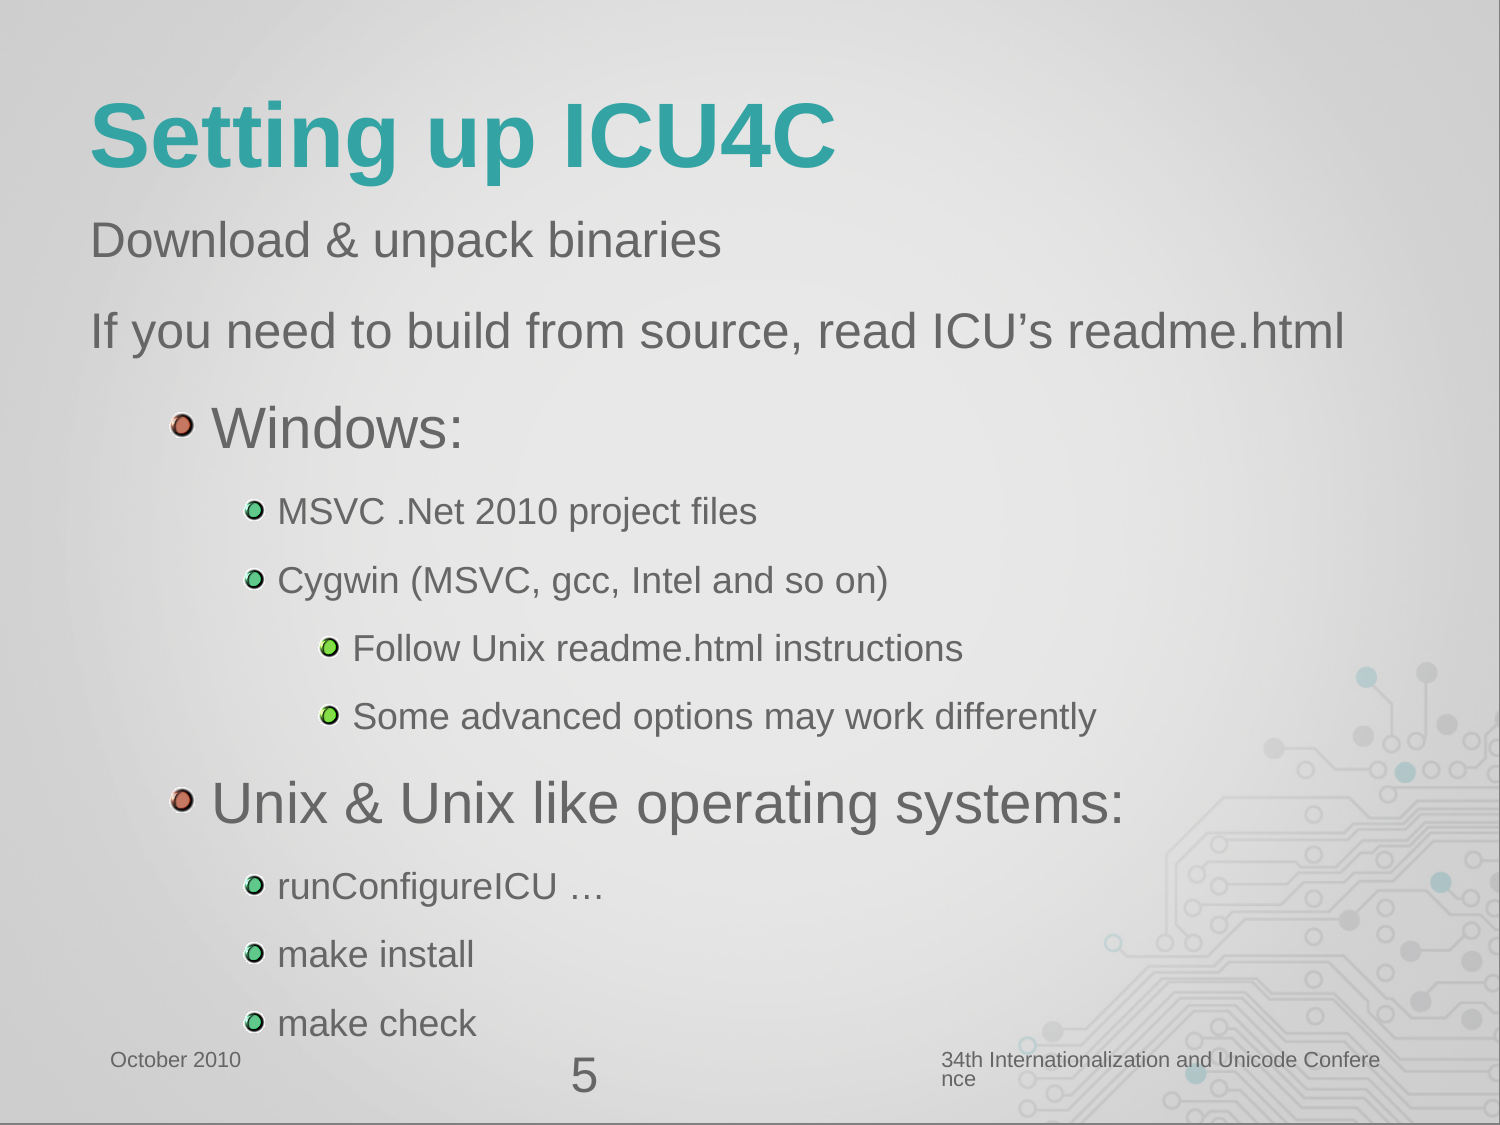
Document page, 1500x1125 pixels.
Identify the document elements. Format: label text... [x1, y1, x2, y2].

title Setting up ICU4C [75, 68, 1426, 194]
picture [0, 0, 1499, 1123]
list Download & unpack binaries If you need to build from source, read ICU’s readme.html Windows: MSVC .Net 2010 project files Cygwin (MSVC, gcc, Intel and so on) Follow Unix readme.html instructions Some advanced options may work differently Unix & Unix like operating systems: runConfigureICU … make install make check [75, 200, 1426, 1052]
